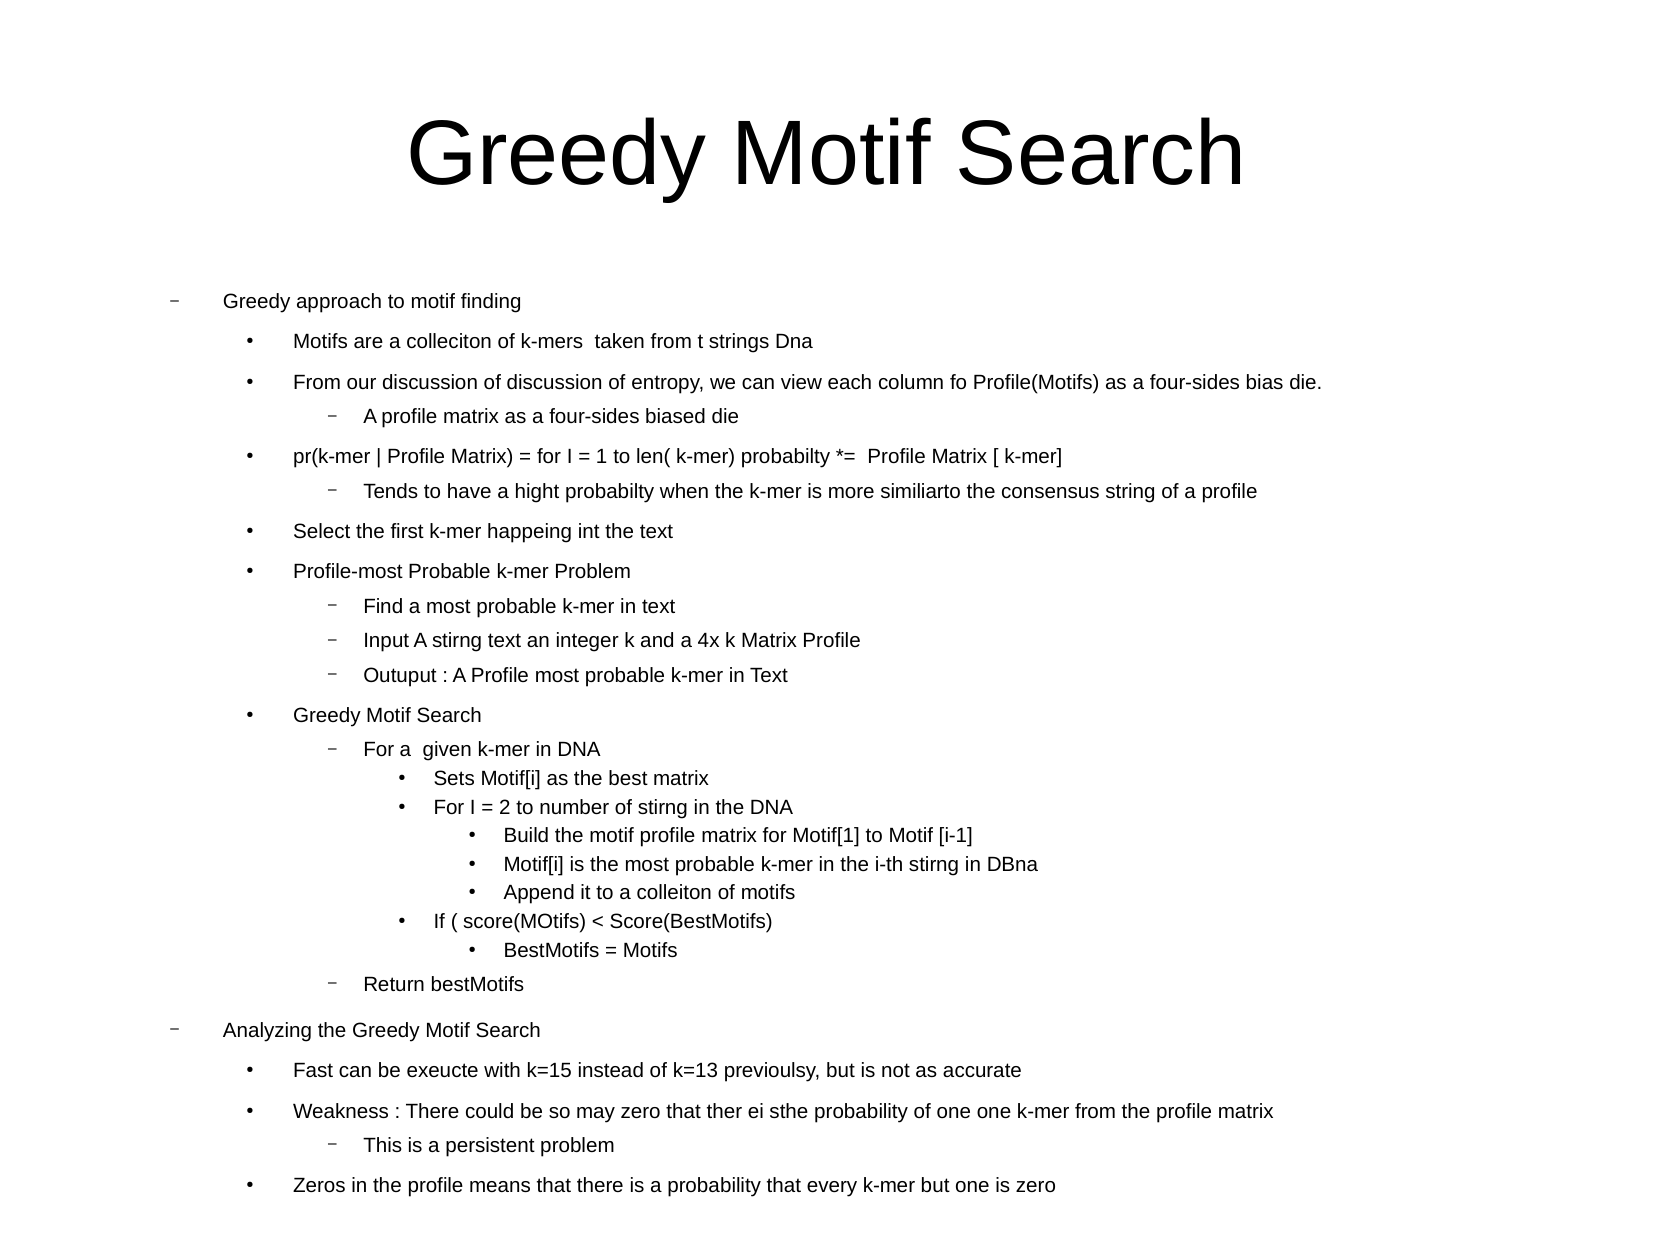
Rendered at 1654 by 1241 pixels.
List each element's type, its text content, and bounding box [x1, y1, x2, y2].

list Greedy approach to motif finding Motifs are a colleciton of k-mers taken from t strings Dna From our discussion of discussion of entropy, we can view each column fo Profile(Motifs) as a four-sides bias die. A profile matrix as a four-sides biased die pr(k-mer | Profile Matrix) = for I = 1 to len( k-mer) probabilty *= Profile Matrix [ k-mer] Tends to have a hight probabilty when the k-mer is more similiarto the consensus string of a profile Select the first k-mer happeing int the text Profile-most Probable k-mer Problem Find a most probable k-mer in text Input A stirng text an integer k and a 4x k Matrix Profile Outuput : A Profile most probable k-mer in Text Greedy Motif Search For a given k-mer in DNA Sets Motif[i] as the best matrix For I = 2 to number of stirng in the DNA Build the motif profile matrix for Motif[1] to Motif [i-1] Motif[i] is the most probable k-mer in the i-th stirng in DBna Append it to a colleiton of motifs If ( score(MOtifs) < Score(BestMotifs) BestMotifs = Motifs Return bestMotifs Analyzing the Greedy Motif Search Fast can be exeucte with k=15 instead of k=13 previoulsy, but is not as accurate Weakness : There could be so may zero that ther ei sthe probability of one one k-mer from the profile matrix This is a persistent problem Zeros in the profile means that there is a probability that every k-mer but one is zero [82, 290, 1571, 1205]
title Greedy Motif Search [82, 49, 1571, 257]
